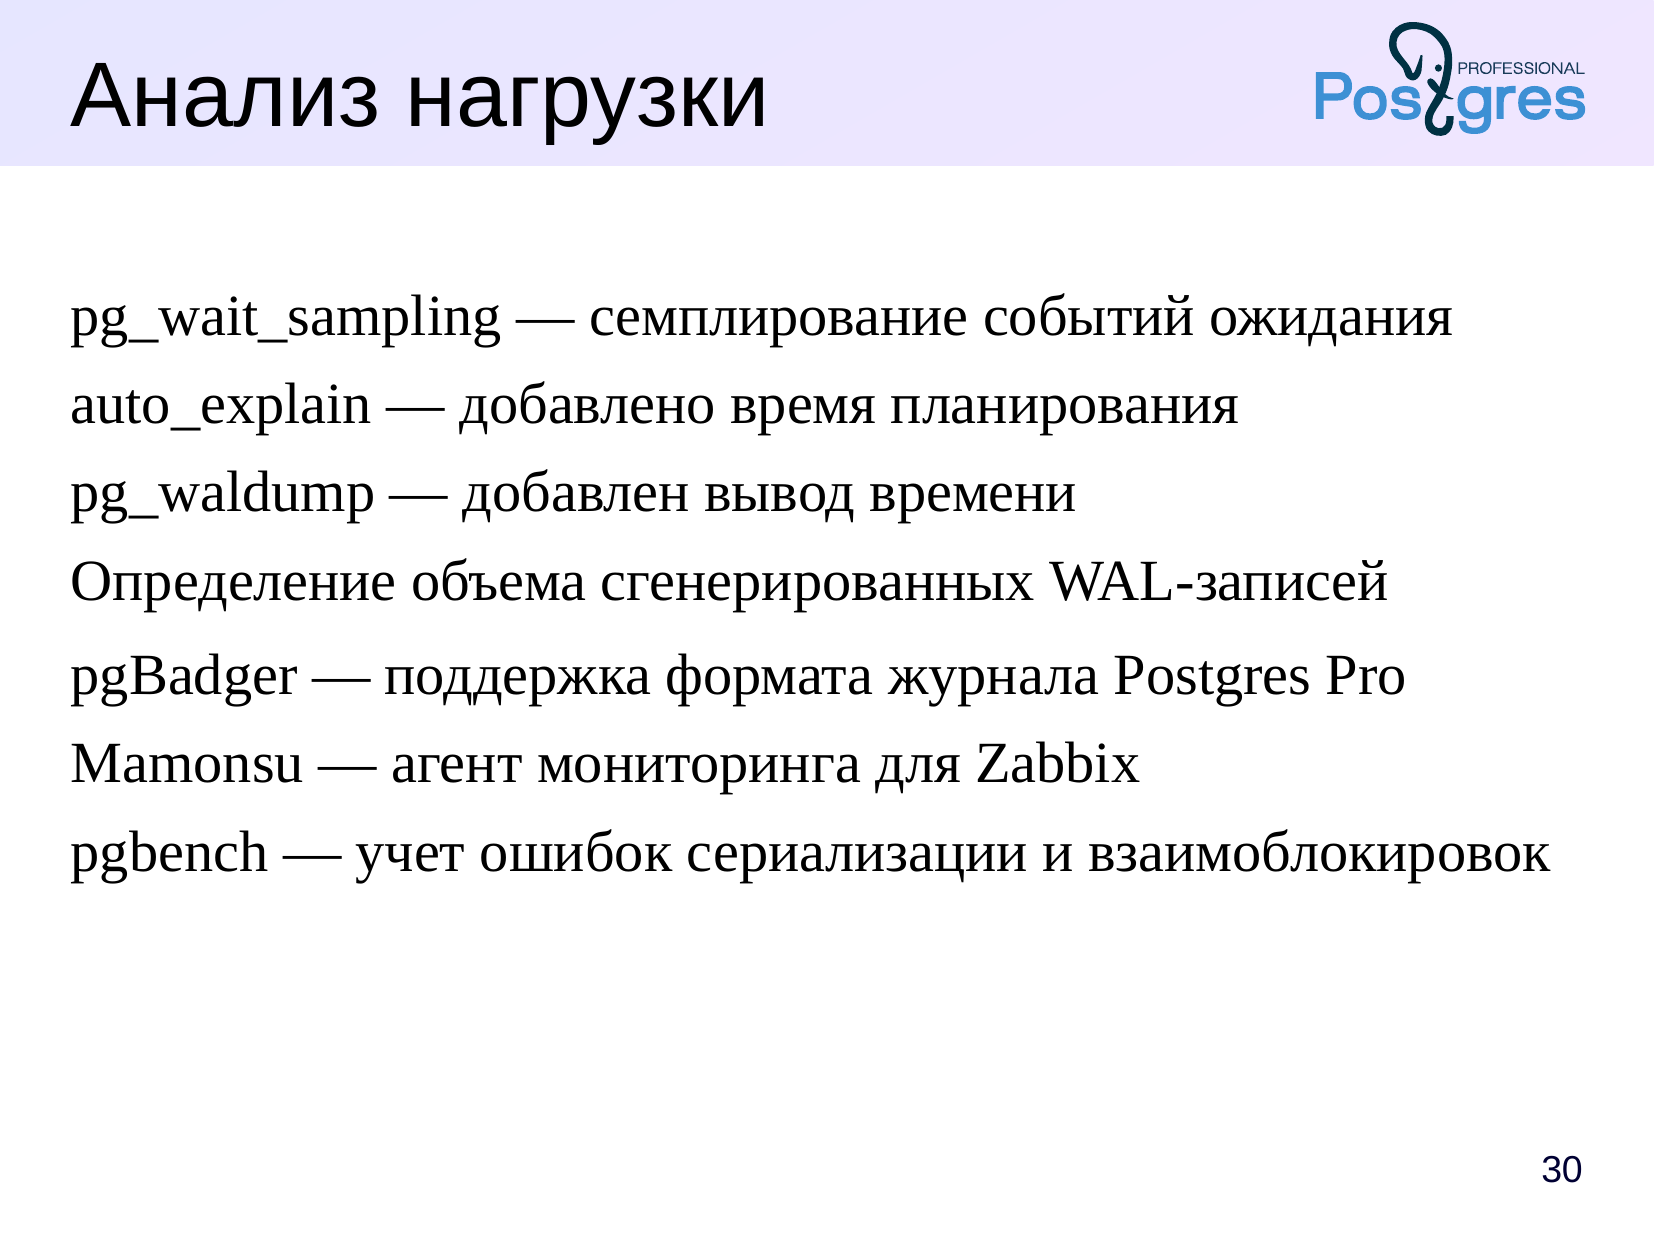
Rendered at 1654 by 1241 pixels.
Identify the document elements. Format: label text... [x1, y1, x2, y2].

title Анализ нагрузки [70, 43, 1241, 147]
list pg_wait_sampling — семплирование событий ожидания auto_explain — добавлено время планирования pg_waldump — добавлен вывод времени Определение объема сгенерированных WAL-записей pgBadger — поддержка формата журнала Postgres Pro Mamonsu — агент мониторинга для Zabbix pgbench — учет ошибок сериализации и взаимоблокировок [70, 283, 1583, 1134]
